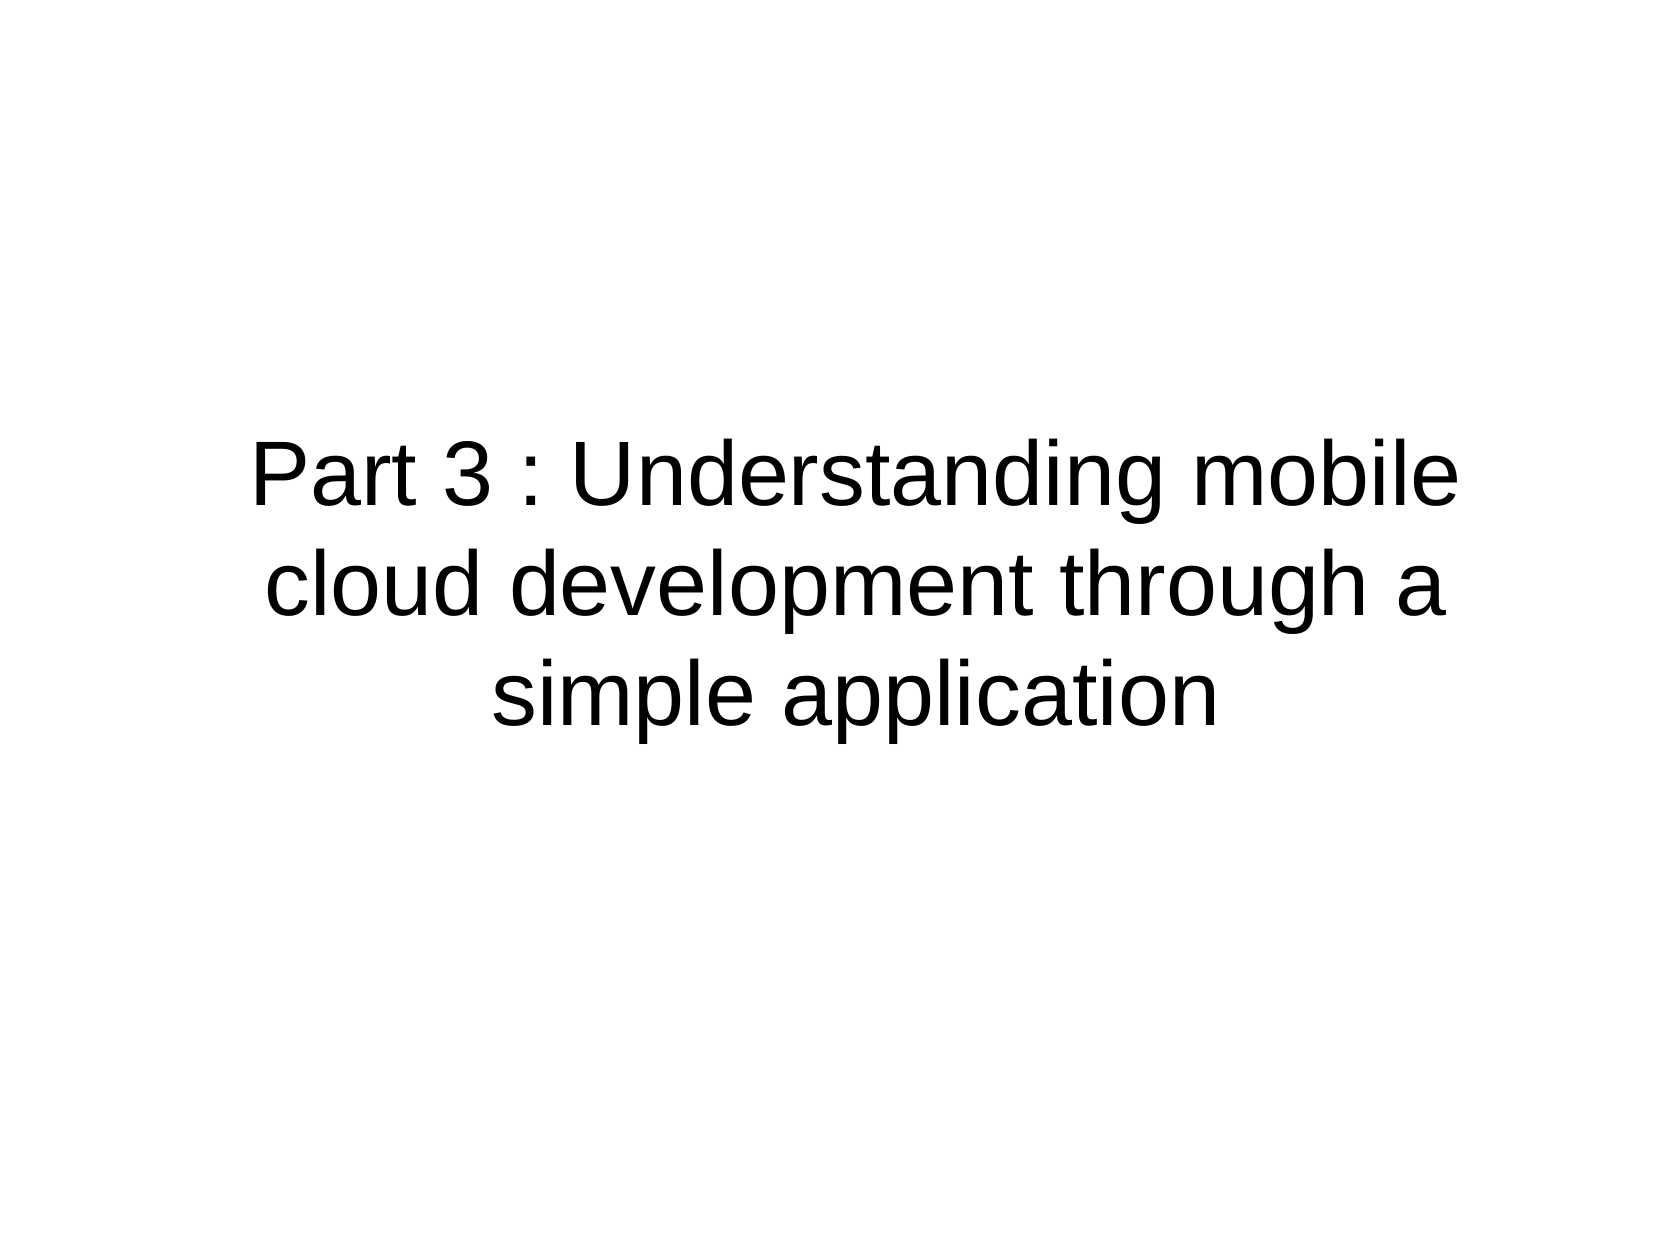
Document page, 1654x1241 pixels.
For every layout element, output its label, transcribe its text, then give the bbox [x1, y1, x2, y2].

title Part 3 : Understanding mobile cloud development through a simple application [94, 413, 1583, 739]
